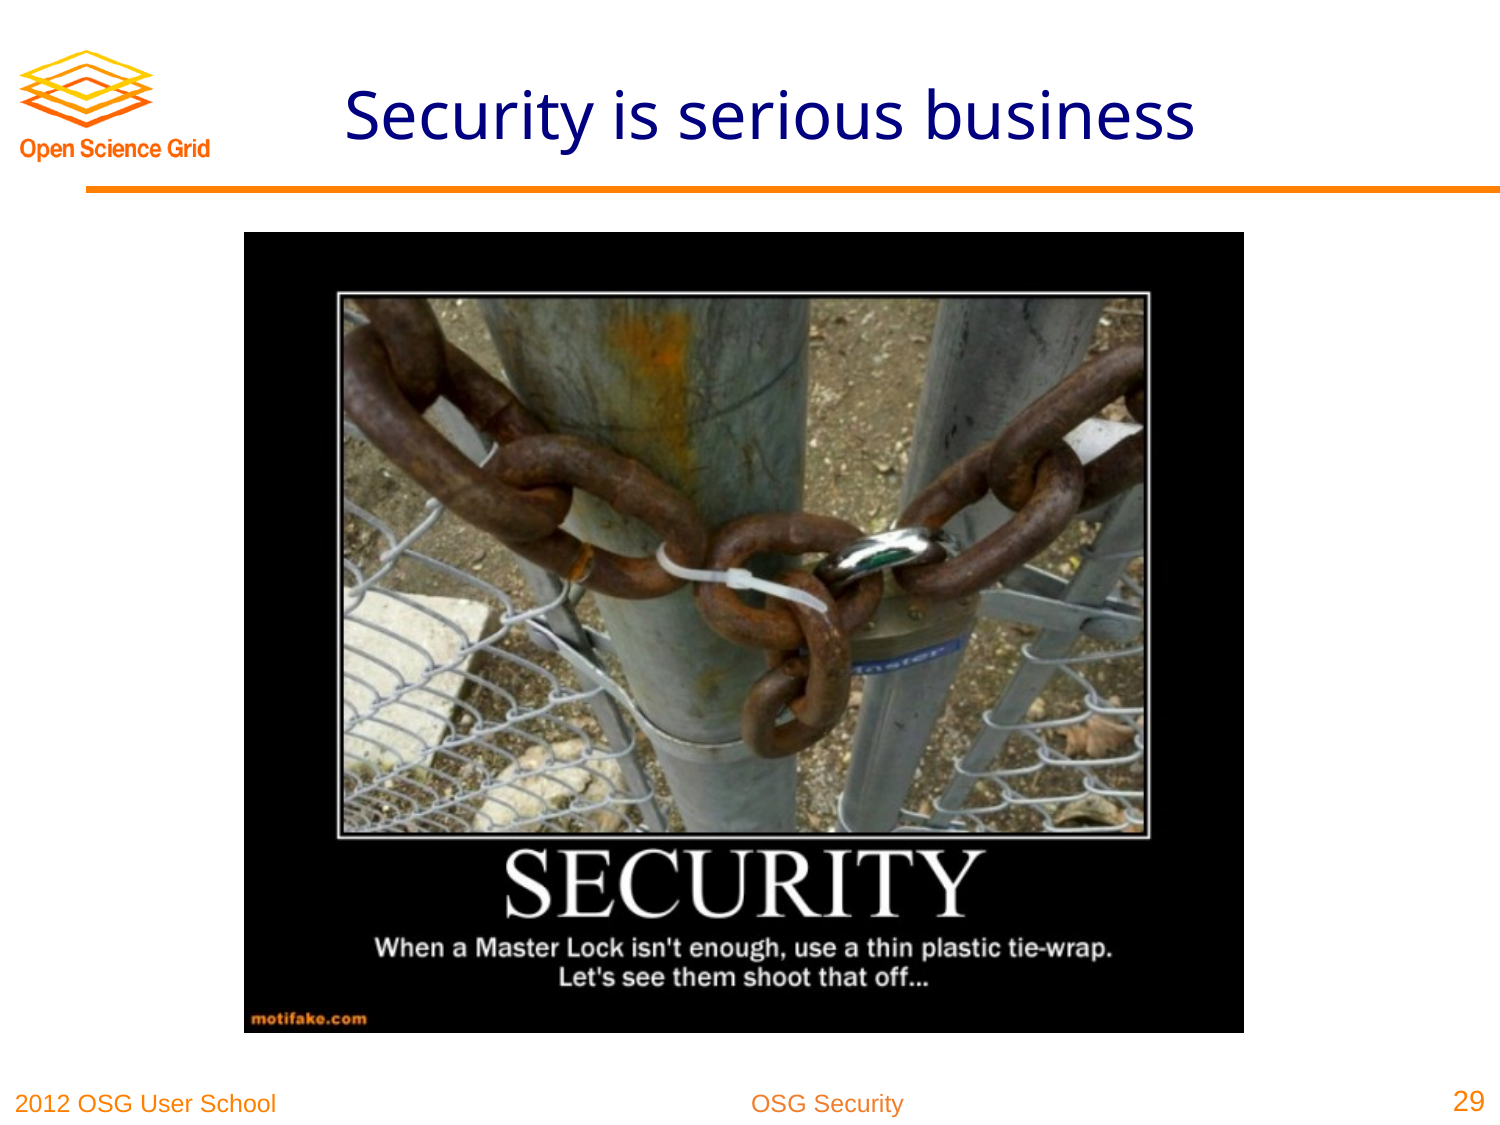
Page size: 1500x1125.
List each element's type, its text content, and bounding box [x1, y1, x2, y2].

picture [0, 27, 201, 179]
text_box <number> [1431, 1050, 1500, 1125]
title Security is serious business [201, 18, 1342, 207]
picture [244, 232, 1244, 1033]
